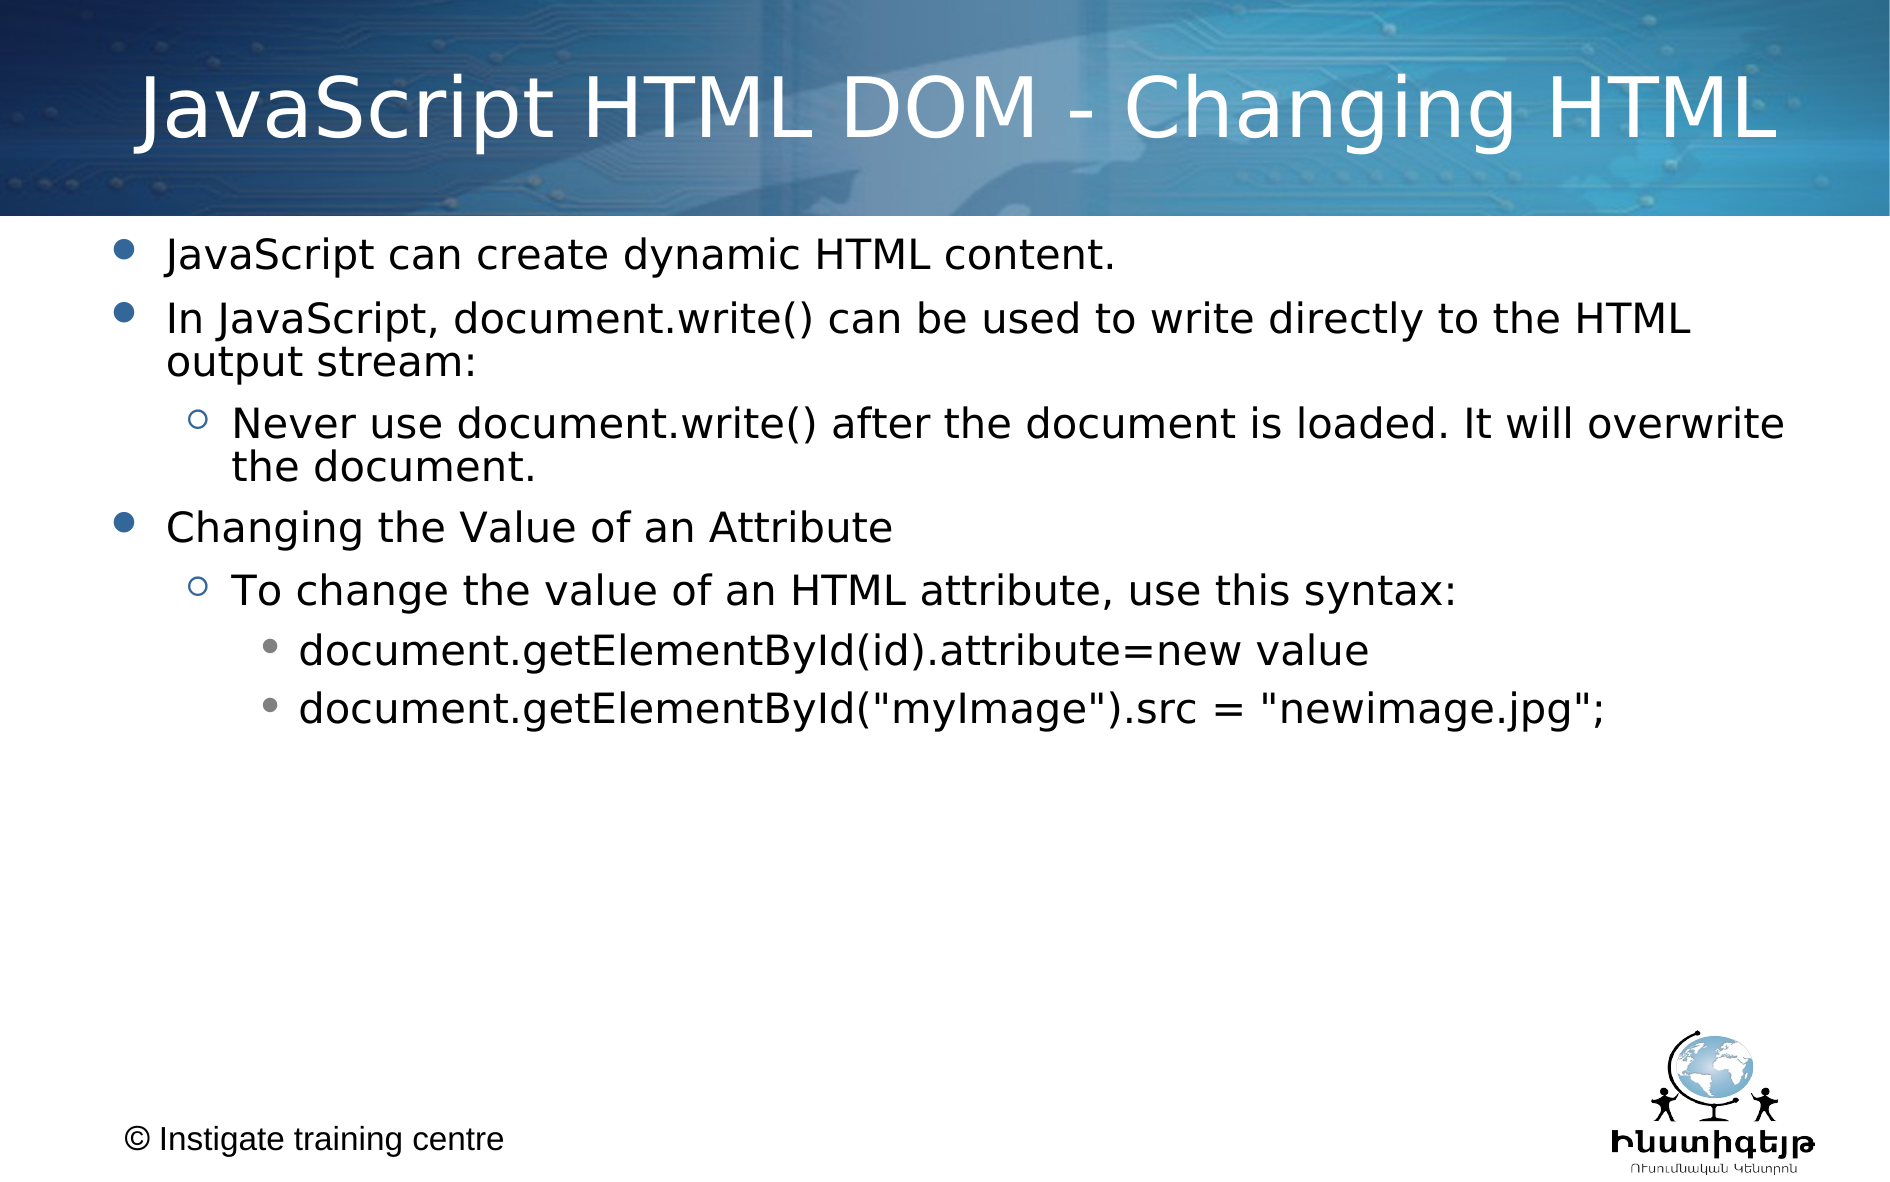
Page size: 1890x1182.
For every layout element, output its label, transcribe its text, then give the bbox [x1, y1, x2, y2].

list JavaScript can create dynamic HTML content. In JavaScript, document.write() can be used to write directly to the HTML output stream: Never use document.write() after the document is loaded. It will overwrite the document. Changing the Value of an Attribute To change the value of an HTML attribute, use this syntax: document.getElementById(id).attribute=new value document.getElementById("myImage").src = "newimage.jpg"; [110, 235, 1801, 256]
text_box JavaScript HTML DOM - Changing HTML [138, 82, 1801, 87]
picture [0, 0, 1890, 216]
picture [1612, 1030, 1815, 1175]
